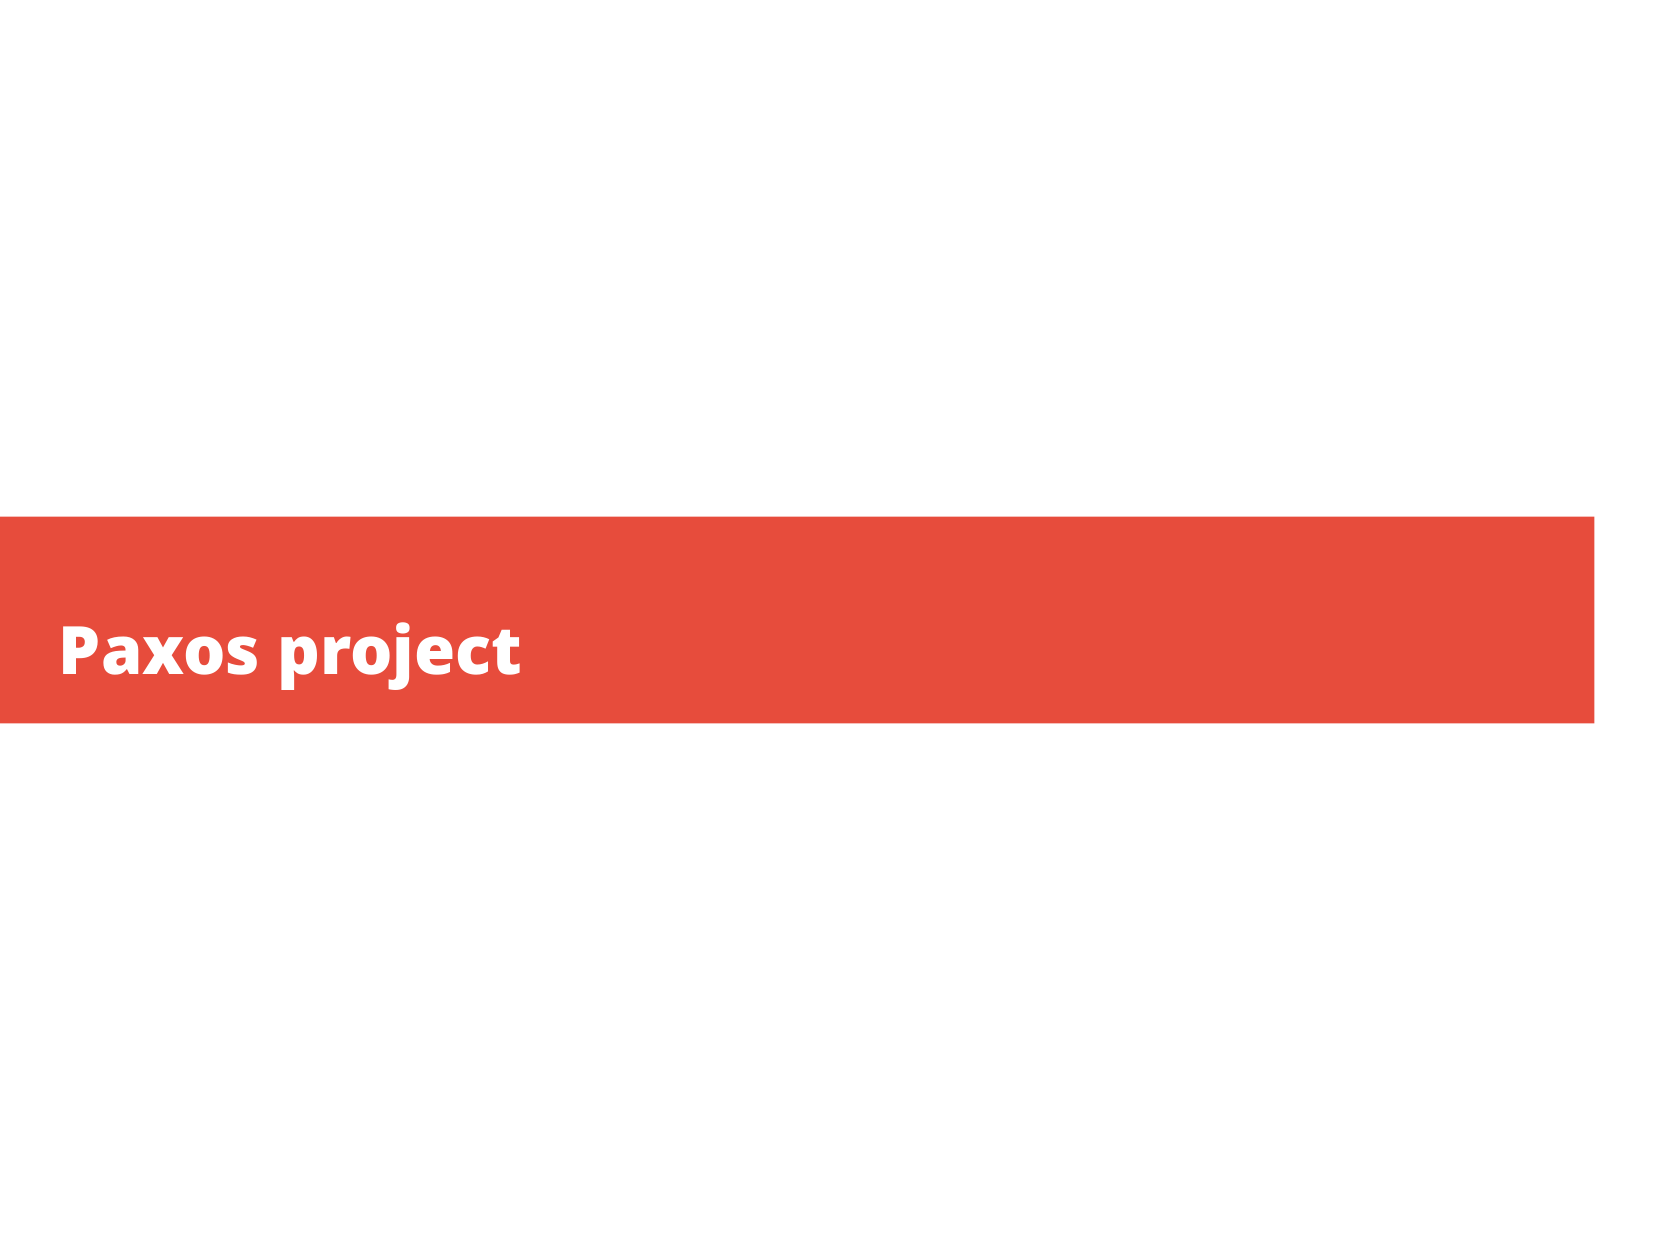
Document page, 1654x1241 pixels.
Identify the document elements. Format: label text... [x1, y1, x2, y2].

title Paxos project [59, 546, 1595, 694]
